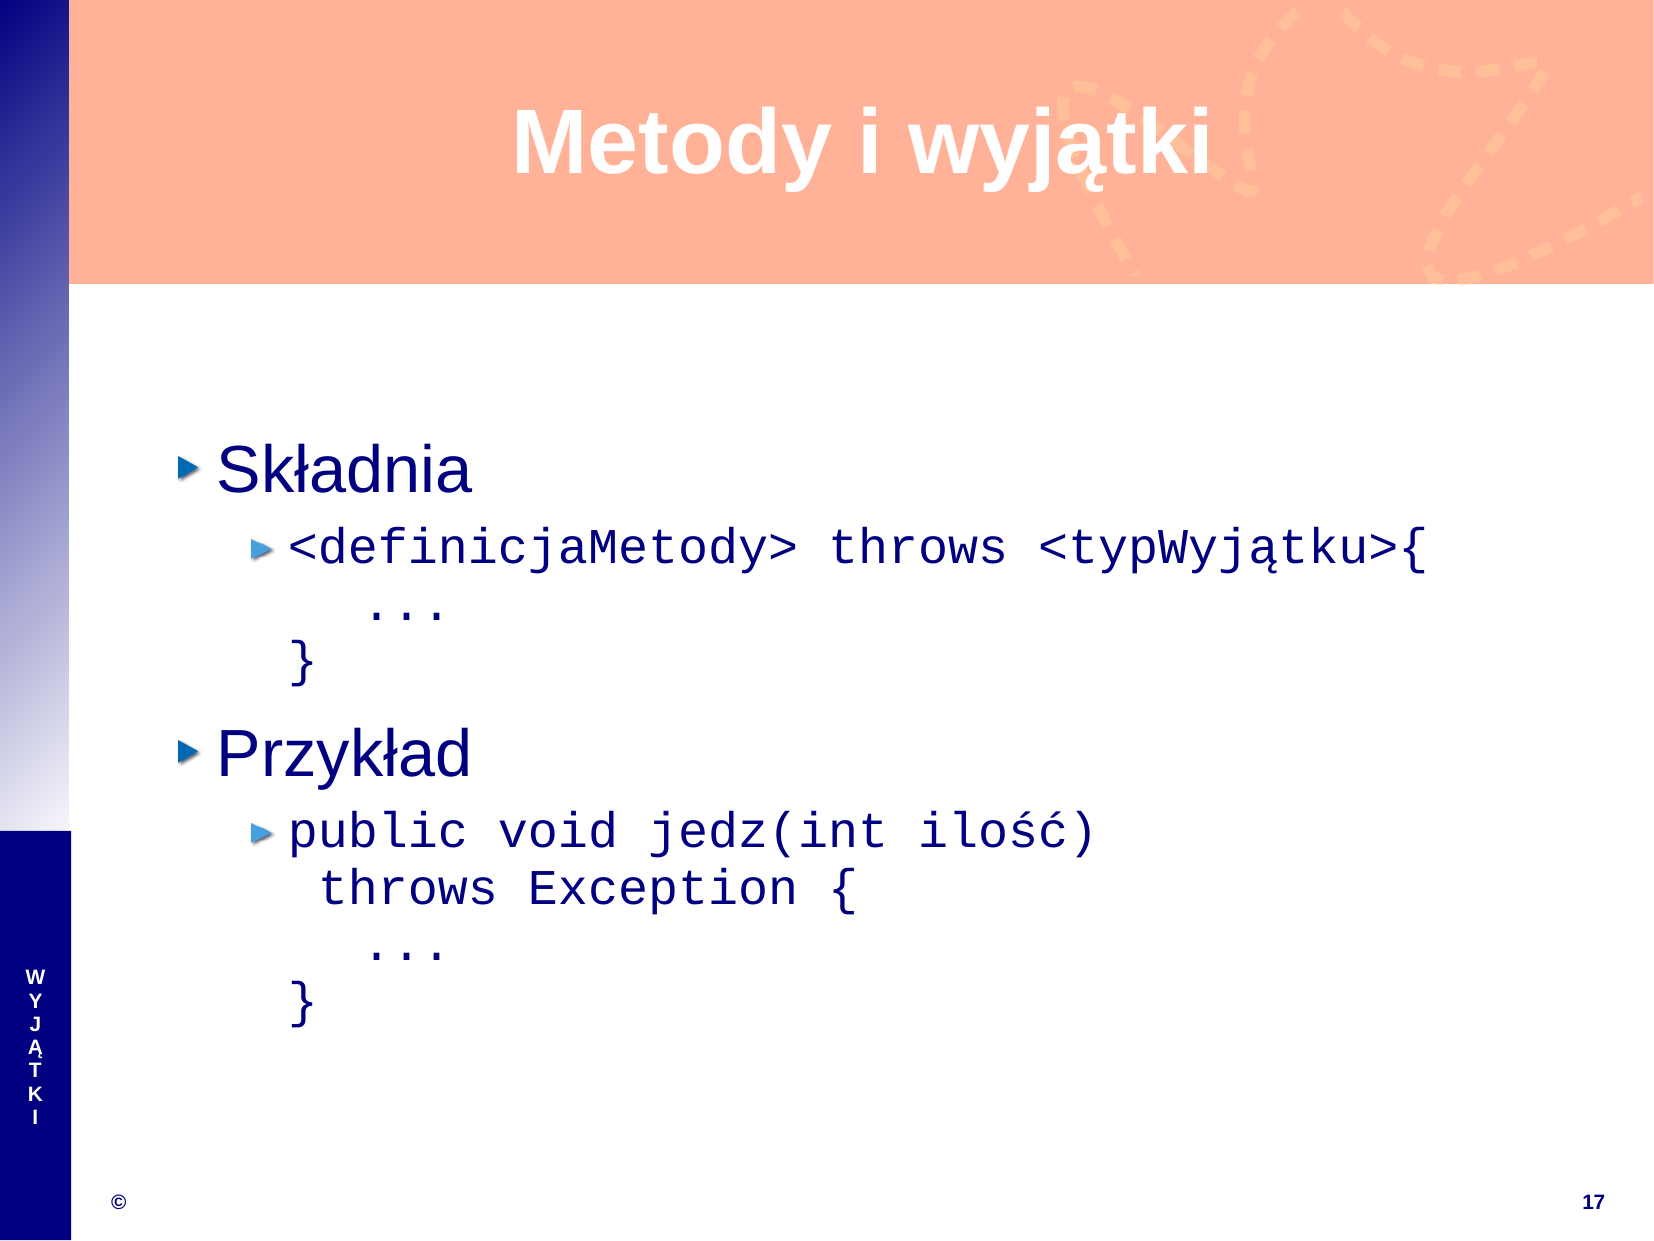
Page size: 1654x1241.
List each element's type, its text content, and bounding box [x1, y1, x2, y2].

text_box W Y J Ą T K I [0, 830, 71, 1241]
list Składnia <definicjaMetody> throws <typWyjątku>{ ... } Przykład public void jedz(int ilość) throws Exception { ... } [146, 431, 1580, 1012]
title Metody i wyjątki [72, 37, 1654, 246]
